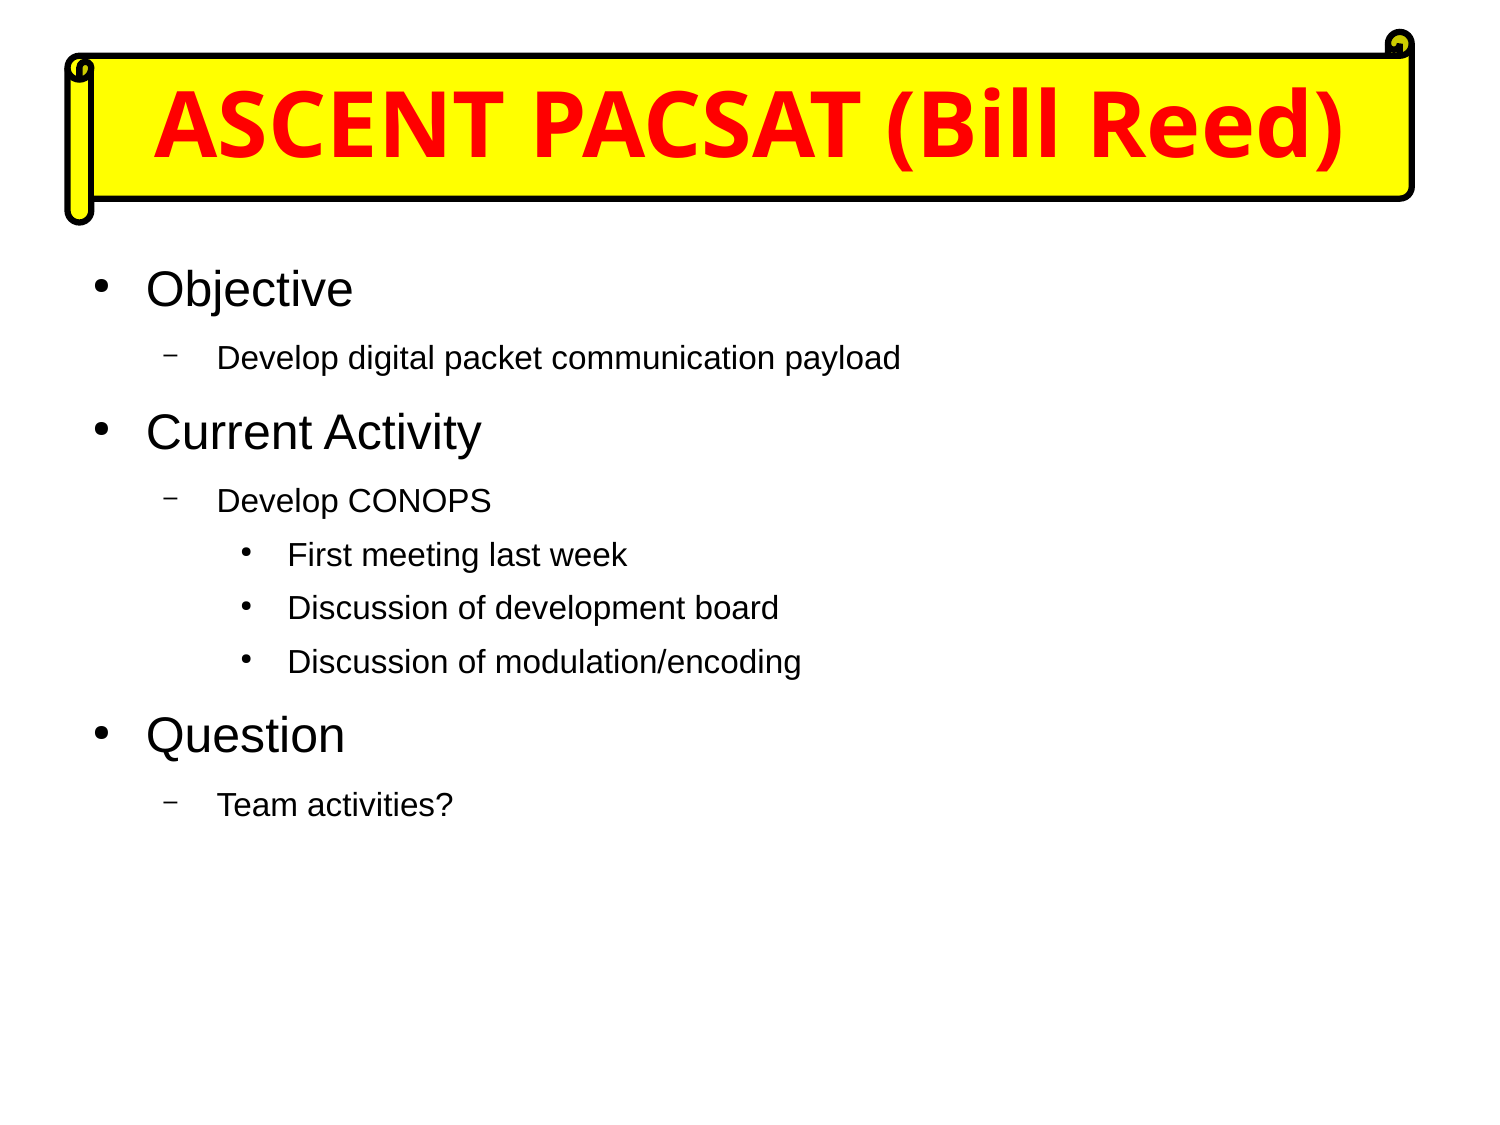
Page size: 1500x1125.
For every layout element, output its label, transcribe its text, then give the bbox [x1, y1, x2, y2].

text_box ASCENT PACSAT (Bill Reed) [0, 58, 1500, 184]
text_box [67, 184, 1412, 223]
text_box [72, 31, 1412, 58]
list Objective Develop digital packet communication payload Current Activity Develop CONOPS First meeting last week Discussion of development board Discussion of modulation/encoding Question Team activities? [75, 263, 1425, 916]
